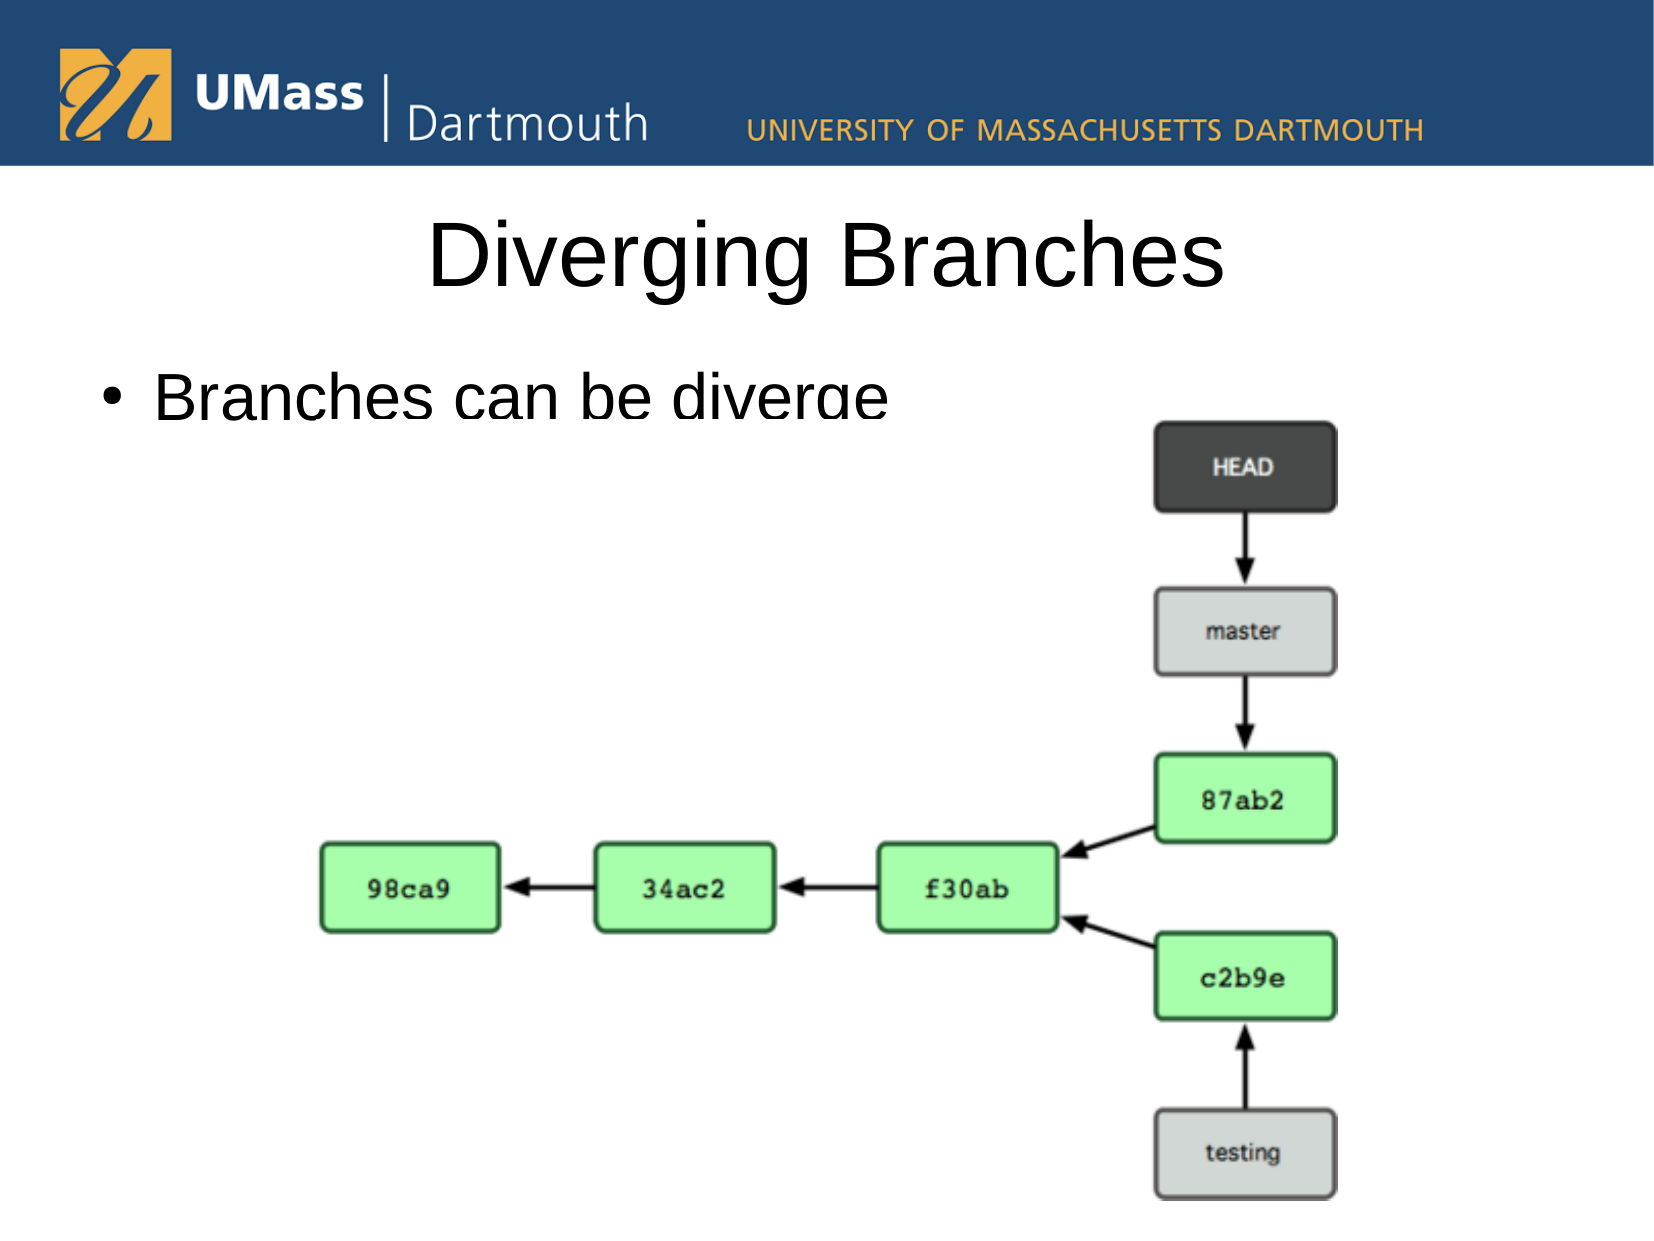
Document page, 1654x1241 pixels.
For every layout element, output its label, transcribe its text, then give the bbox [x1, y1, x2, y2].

title Diverging Branches [82, 180, 1571, 331]
picture [316, 419, 1338, 1201]
list Branches can be diverge [82, 360, 1571, 1010]
picture [0, 0, 1654, 166]
